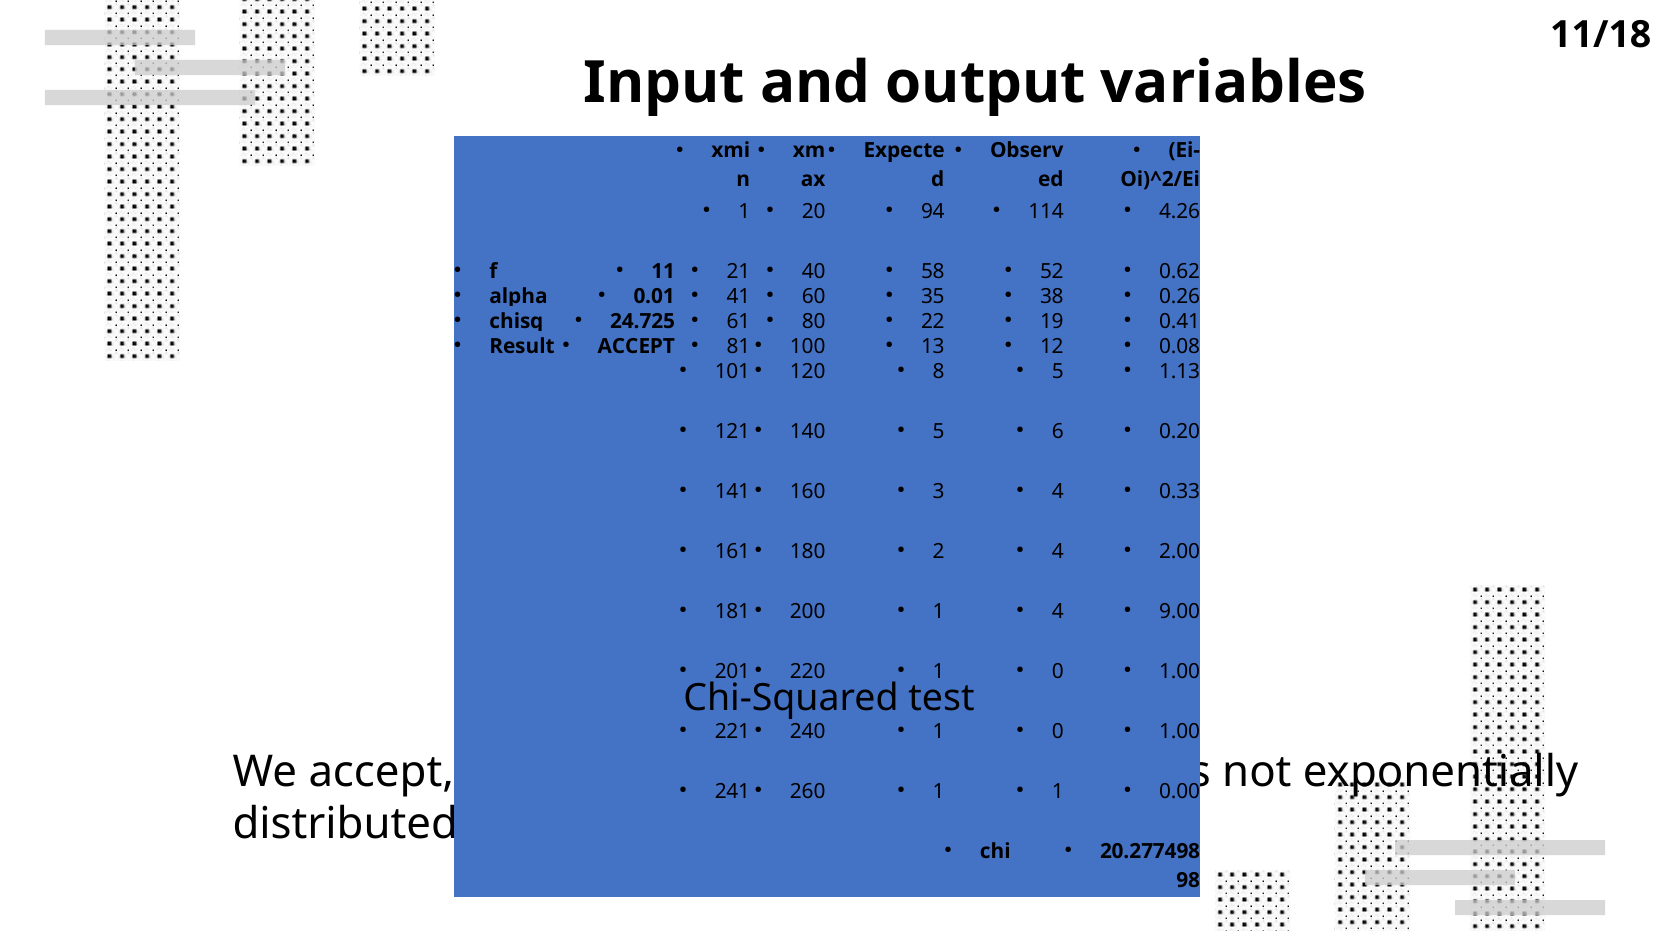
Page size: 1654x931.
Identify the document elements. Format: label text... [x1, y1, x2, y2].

table_cell 1.13 [1064, 356, 1200, 416]
table_cell 35 [825, 281, 944, 306]
table_cell 5 [944, 356, 1064, 416]
table_cell 100 [750, 331, 825, 356]
table_cell [556, 356, 675, 416]
table_cell 0.01 [556, 281, 675, 306]
table_cell [556, 416, 675, 476]
table_cell 141 [675, 476, 750, 536]
table_cell 5 [825, 416, 944, 476]
table_cell 40 [750, 256, 825, 281]
table_cell [825, 836, 944, 897]
table_cell [556, 656, 675, 716]
table_cell 114 [944, 196, 1064, 256]
table_cell 101 [675, 356, 750, 416]
table_cell 24.725 [556, 306, 675, 331]
table_header [556, 136, 675, 196]
table_header xmin [675, 136, 750, 196]
table_cell [556, 596, 675, 656]
table_cell 9.00 [1064, 596, 1200, 656]
table_cell 4 [944, 536, 1064, 596]
table_cell 22 [825, 306, 944, 331]
table_cell [454, 596, 556, 656]
table_cell 241 [675, 776, 750, 836]
table_cell [454, 356, 556, 416]
table_cell 21 [675, 256, 750, 281]
table_cell 2 [825, 536, 944, 596]
table_cell 1.00 [1064, 716, 1200, 776]
table_cell 20.27749898 [1064, 836, 1200, 897]
table_cell [454, 836, 556, 897]
table_cell 200 [750, 596, 825, 656]
table_cell 0.26 [1064, 281, 1200, 306]
table_cell [454, 716, 556, 776]
table_cell f [454, 256, 556, 281]
table_cell 8 [825, 356, 944, 416]
table_cell 0.20 [1064, 416, 1200, 476]
text_box 11/18 [1535, 0, 1654, 67]
table_cell 121 [675, 416, 750, 476]
text_box We accept, so we failed to prove that the data is not exponentially distributed! [217, 735, 454, 857]
table_cell [556, 836, 675, 897]
text_box Input and output variables [569, 33, 1536, 207]
table_cell 181 [675, 596, 750, 656]
table_cell 1.00 [1064, 656, 1200, 716]
text_box Chi-Squared test [668, 665, 1026, 727]
table_cell [556, 476, 675, 536]
table_header Observed [944, 136, 1064, 196]
table_cell 80 [750, 306, 825, 331]
table_cell [454, 416, 556, 476]
table_cell 12 [944, 331, 1064, 356]
table_cell 120 [750, 356, 825, 416]
table_cell 1 [825, 656, 944, 665]
table_cell 1 [825, 596, 944, 656]
table_cell 4 [944, 596, 1064, 656]
table_cell 58 [825, 256, 944, 281]
table_cell 161 [675, 536, 750, 596]
table_cell 0 [944, 716, 1064, 776]
table_cell 94 [935, 205, 940, 213]
table_cell [750, 836, 825, 897]
table_cell 13 [825, 331, 944, 356]
table_header Expected [825, 136, 944, 196]
table_cell 0.33 [1064, 476, 1200, 536]
table_cell 0.41 [1064, 306, 1200, 331]
table_cell 0 [944, 656, 1064, 716]
table_cell 160 [750, 476, 825, 536]
table_cell 52 [944, 256, 1064, 281]
table_cell 1 [944, 776, 1064, 836]
table_cell 220 [750, 656, 825, 665]
table_cell 81 [675, 331, 750, 356]
text_box We accept, so we failed to prove that the data is not exponentially distributed! [1200, 735, 1608, 857]
table_cell Result [454, 331, 556, 356]
table_cell 41 [675, 281, 750, 306]
table_cell 240 [816, 727, 822, 737]
table_cell 4 [944, 476, 1064, 536]
table_cell [556, 196, 675, 256]
table_cell [556, 716, 675, 776]
table_cell 1 [825, 727, 944, 776]
table_cell 6 [944, 416, 1064, 476]
table_cell 180 [750, 536, 825, 596]
table_cell 0.08 [1064, 331, 1200, 356]
table_cell 1 [825, 776, 944, 836]
table_cell 221 [675, 727, 750, 776]
table_cell 240 [750, 727, 825, 776]
table_cell [454, 656, 556, 716]
table_cell 0.00 [1064, 776, 1200, 836]
table_cell alpha [454, 281, 556, 306]
table_cell [454, 476, 556, 536]
table_cell 201 [675, 656, 750, 665]
table_cell [675, 836, 750, 897]
table_cell 260 [750, 776, 825, 836]
table_cell 11 [556, 256, 675, 281]
table_cell 0.62 [1064, 256, 1200, 281]
table_cell [454, 536, 556, 596]
table_cell 60 [750, 281, 825, 306]
table_cell 94 [825, 196, 944, 256]
table_header [454, 136, 556, 196]
table_cell 61 [675, 306, 750, 331]
table_cell 38 [944, 281, 1064, 306]
table_cell 3 [825, 476, 944, 536]
table_cell [454, 776, 556, 836]
table_cell [556, 536, 675, 596]
table_cell 20 [750, 196, 825, 256]
table_cell 1 [675, 196, 750, 256]
table_cell 19 [944, 306, 1064, 331]
table_cell chisq [454, 306, 556, 331]
table_header (Ei-Oi)^2/Ei [1064, 136, 1200, 196]
table_cell chi [944, 836, 1064, 897]
table_cell [556, 776, 675, 836]
table_cell 2.00 [1064, 536, 1200, 596]
table_cell [454, 196, 556, 256]
table_header xmax [750, 136, 825, 196]
table_cell 4.26 [1064, 196, 1200, 256]
table_cell ACCEPT [556, 331, 675, 356]
table_cell 140 [750, 416, 825, 476]
